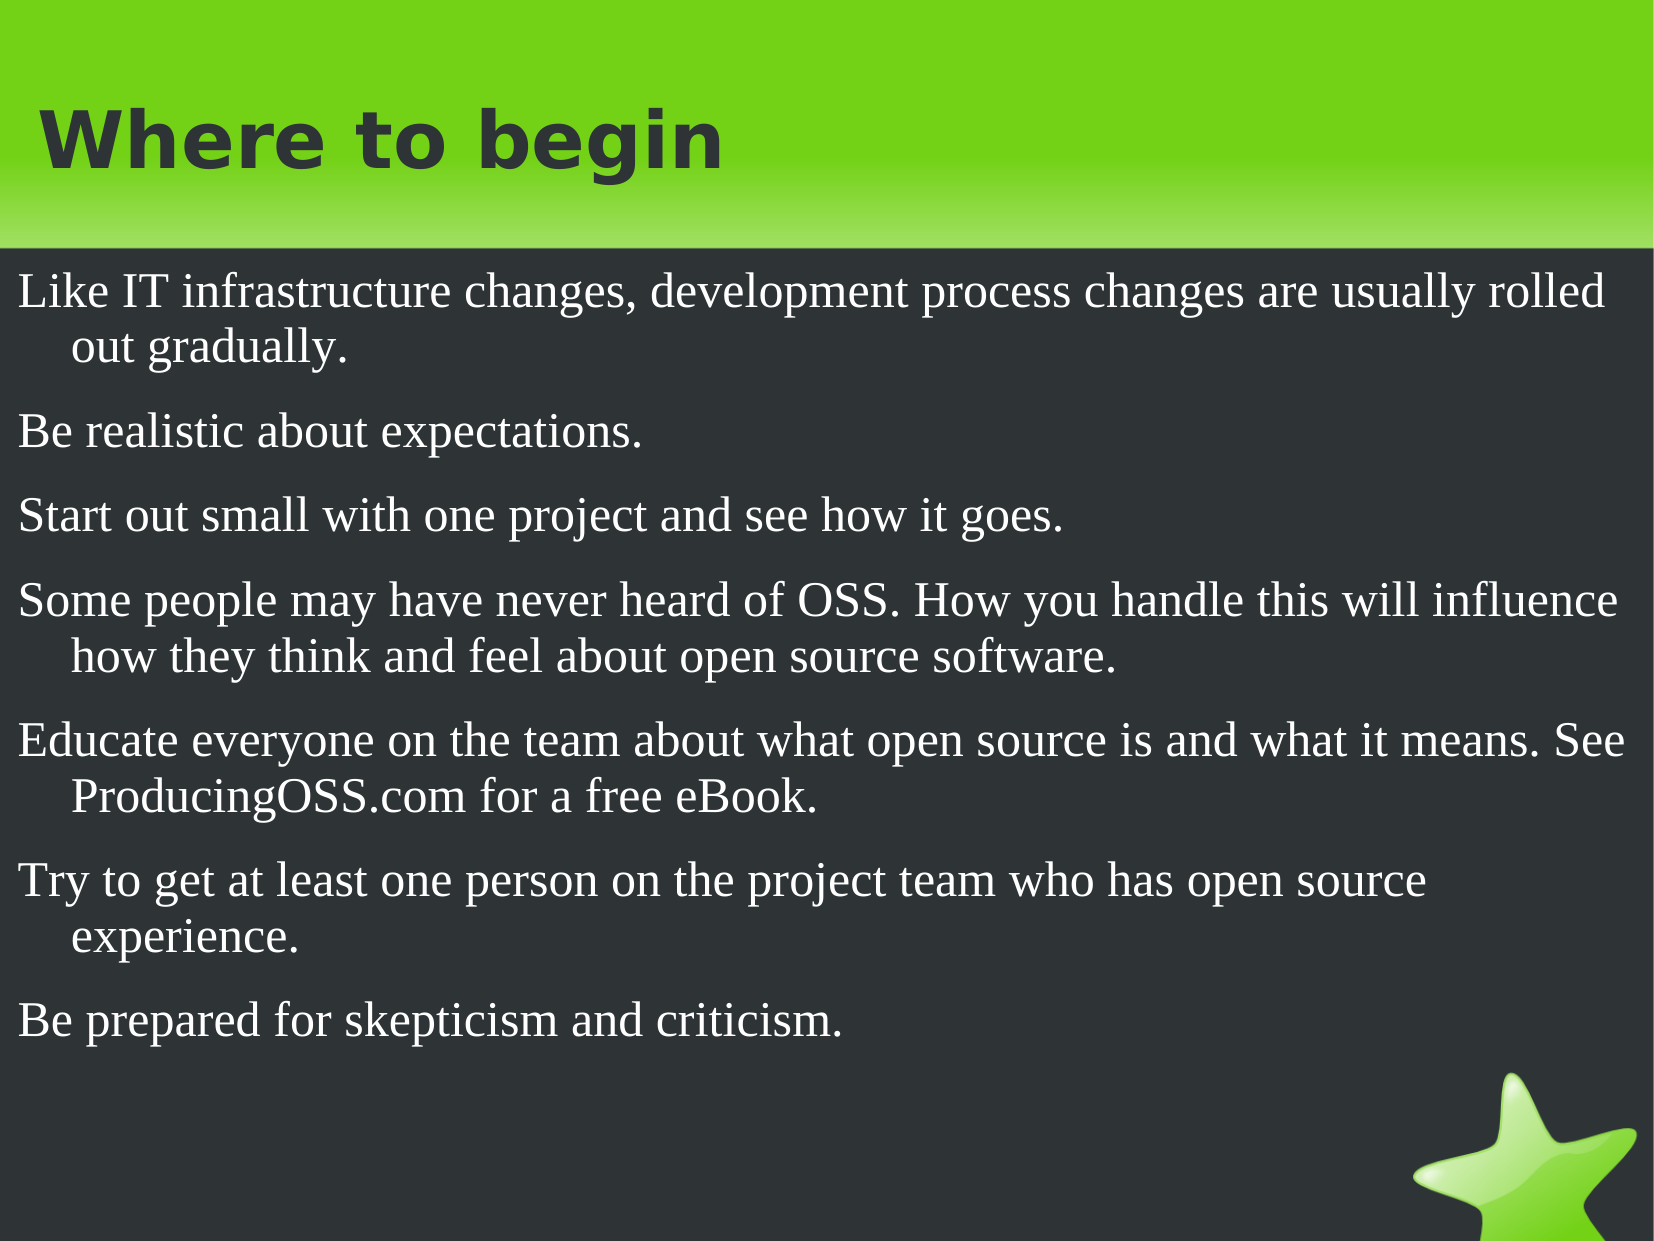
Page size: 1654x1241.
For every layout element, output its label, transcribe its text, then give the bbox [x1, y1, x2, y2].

list Like IT infrastructure changes, development process changes are usually rolled out gradually. Be realistic about expectations. Start out small with one project and see how it goes. Some people may have never heard of OSS. How you handle this will influence how they think and feel about open source software. Educate everyone on the team about what open source is and what it means. See ProducingOSS.com for a free eBook. Try to get at least one person on the project team who has open source experience. Be prepared for skepticism and criticism. [0, 262, 1651, 1202]
title Where to begin [37, 37, 1654, 245]
picture [0, 0, 1654, 1241]
